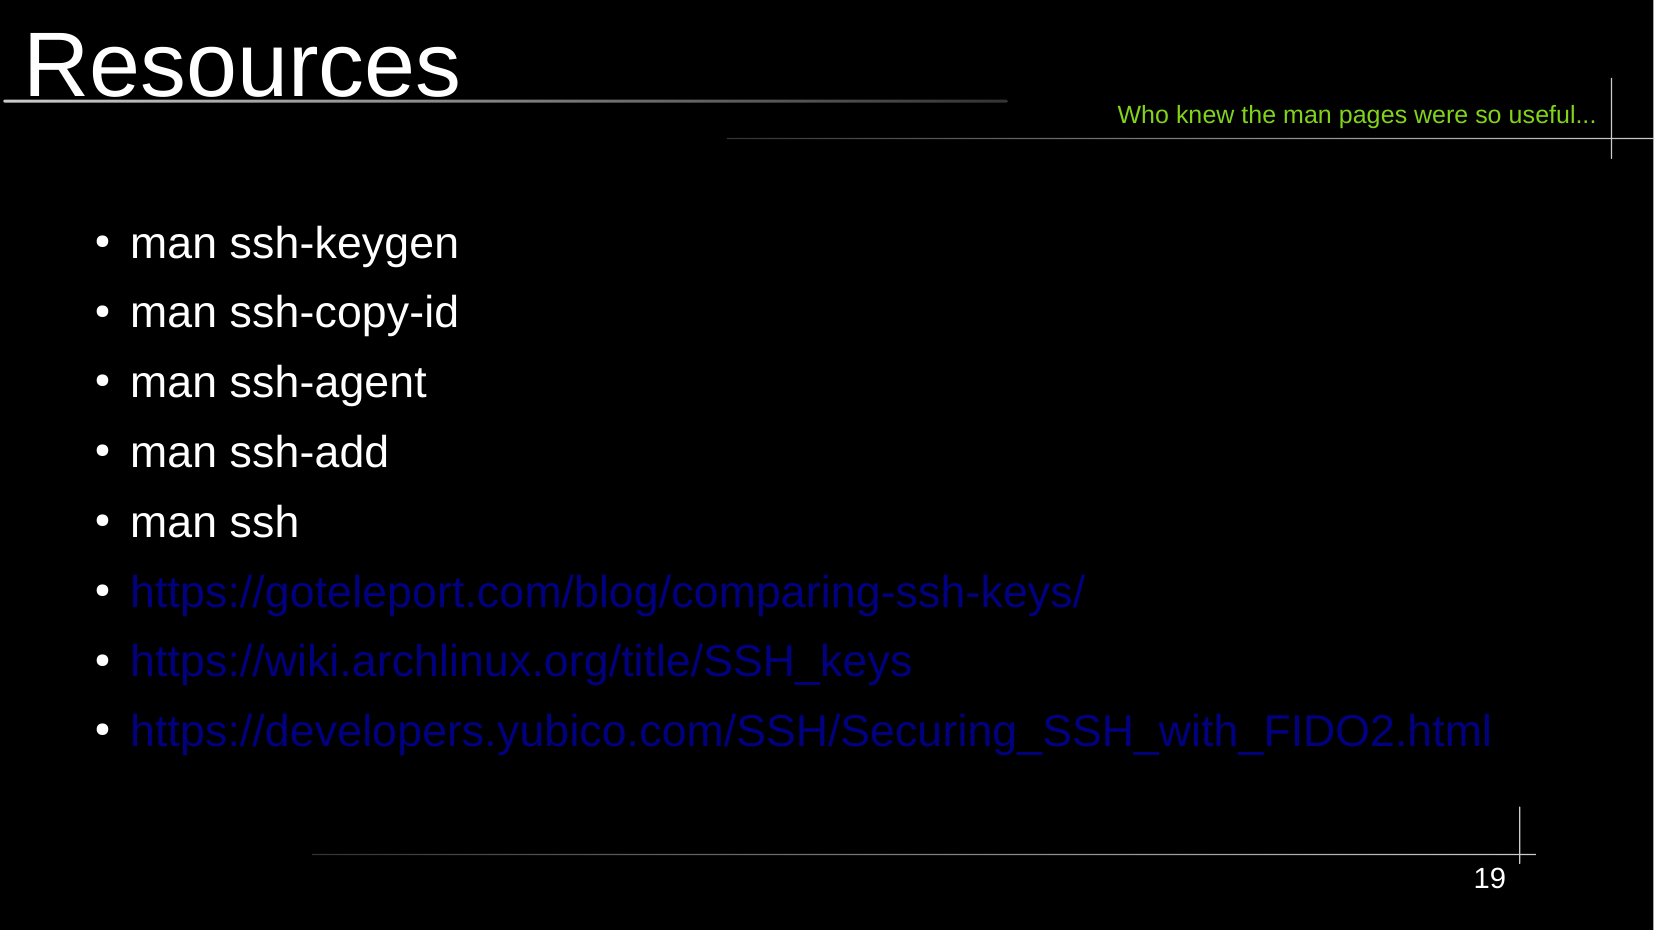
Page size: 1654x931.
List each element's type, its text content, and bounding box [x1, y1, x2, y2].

title Resources [23, 11, 1589, 119]
list man ssh-keygen man ssh-copy-id man ssh-agent man ssh-add man ssh https://goteleport.com/blog/comparing-ssh-keys/ https://wiki.archlinux.org/title/SSH_keys https://developers.yubico.com/SSH/Securing_SSH_with_FIDO2.html [82, 217, 1571, 758]
text_box Who knew the man pages were so useful... [1012, 93, 1613, 137]
